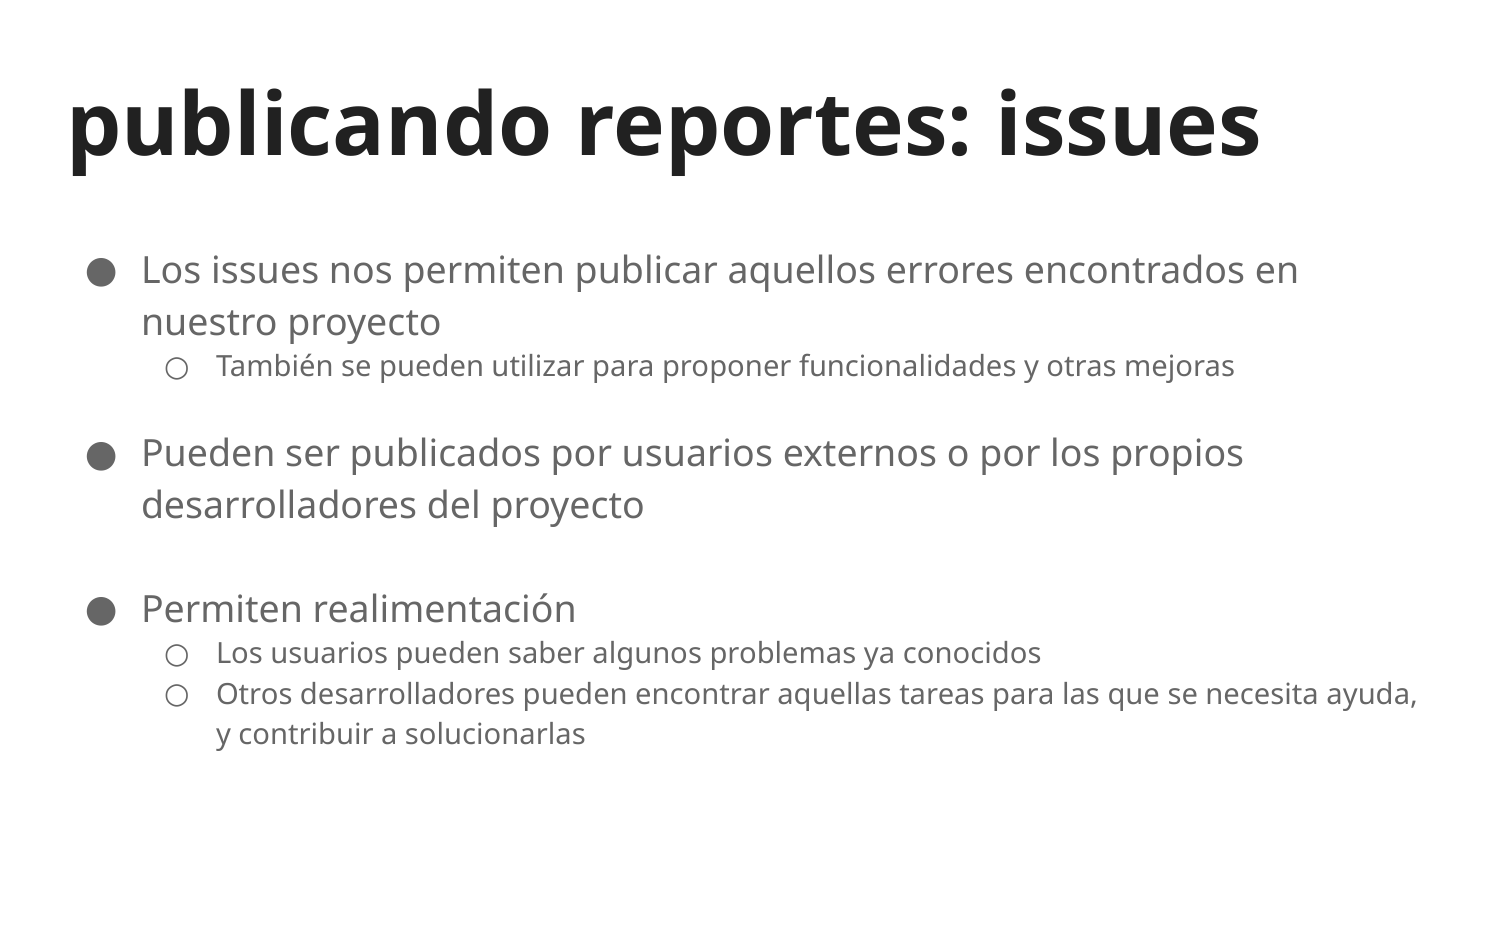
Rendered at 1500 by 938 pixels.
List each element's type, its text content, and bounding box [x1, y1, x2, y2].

title publicando reportes: issues [51, 53, 1449, 200]
list Los issues nos permiten publicar aquellos errores encontrados en nuestro proyecto También se pueden utilizar para proponer funcionalidades y otras mejoras Pueden ser publicados por usuarios externos o por los propios desarrolladores del proyecto Permiten realimentación Los usuarios pueden saber algunos problemas ya conocidos Otros desarrolladores pueden encontrar aquellas tareas para las que se necesita ayuda, y contribuir a solucionarlas [51, 223, 1449, 833]
